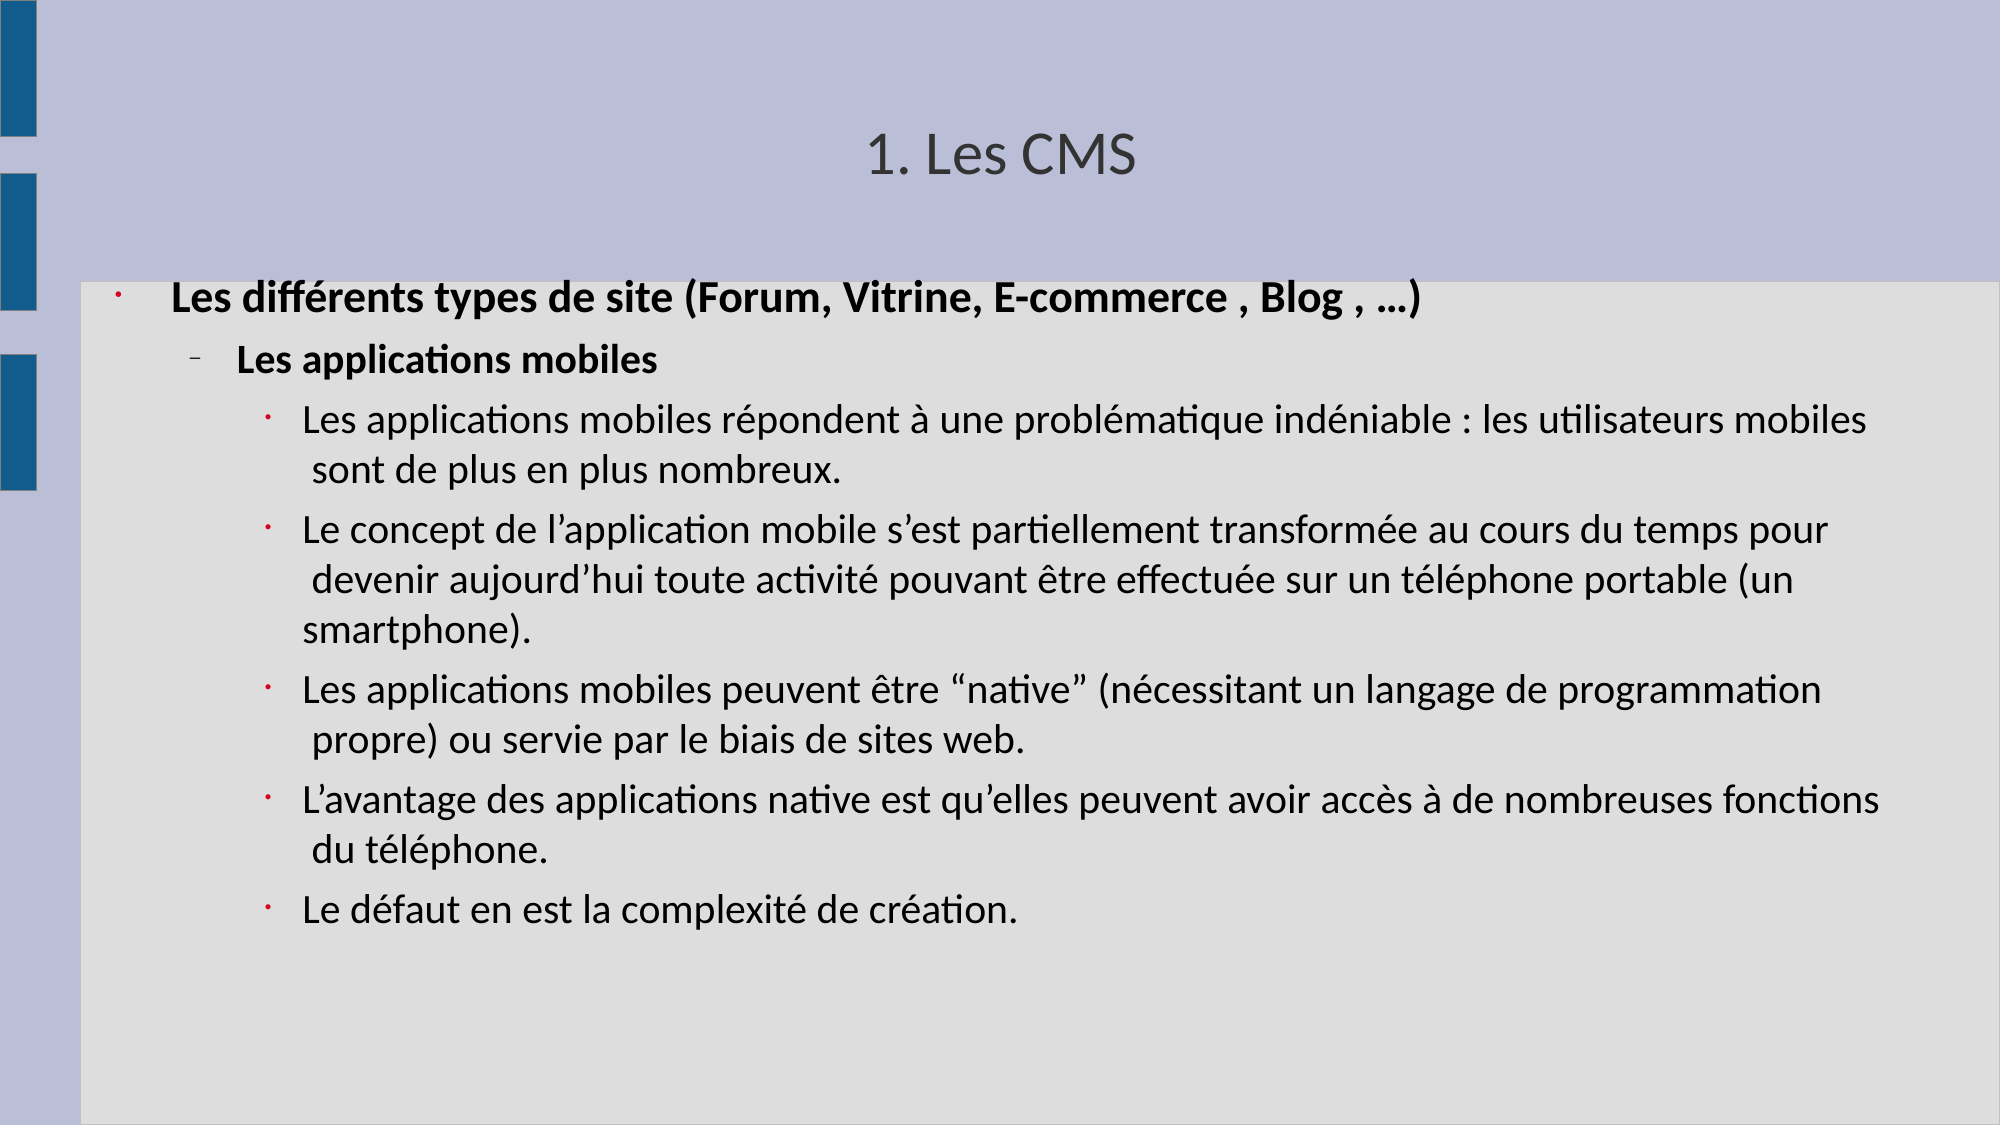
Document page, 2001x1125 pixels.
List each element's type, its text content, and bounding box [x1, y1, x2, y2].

text_box Les différents types de site (Forum, Vitrine, E-commerce , Blog , …) Les applications mobiles Les applications mobiles répondent à une problématique indéniable : les utilisateurs mobiles sont de plus en plus nombreux. Le concept de l’application mobile s’est partiellement transformée au cours du temps pour devenir aujourd’hui toute activité pouvant être effectuée sur un téléphone portable (un smartphone). Les applications mobiles peuvent être “native” (nécessitant un langage de programmation propre) ou servie par le biais de sites web. L’avantage des applications native est qu’elles peuvent avoir accès à de nombreuses fonctions du téléphone. Le défaut en est la complexité de création. [112, 254, 1884, 933]
title 1. Les CMS [859, 109, 1141, 254]
